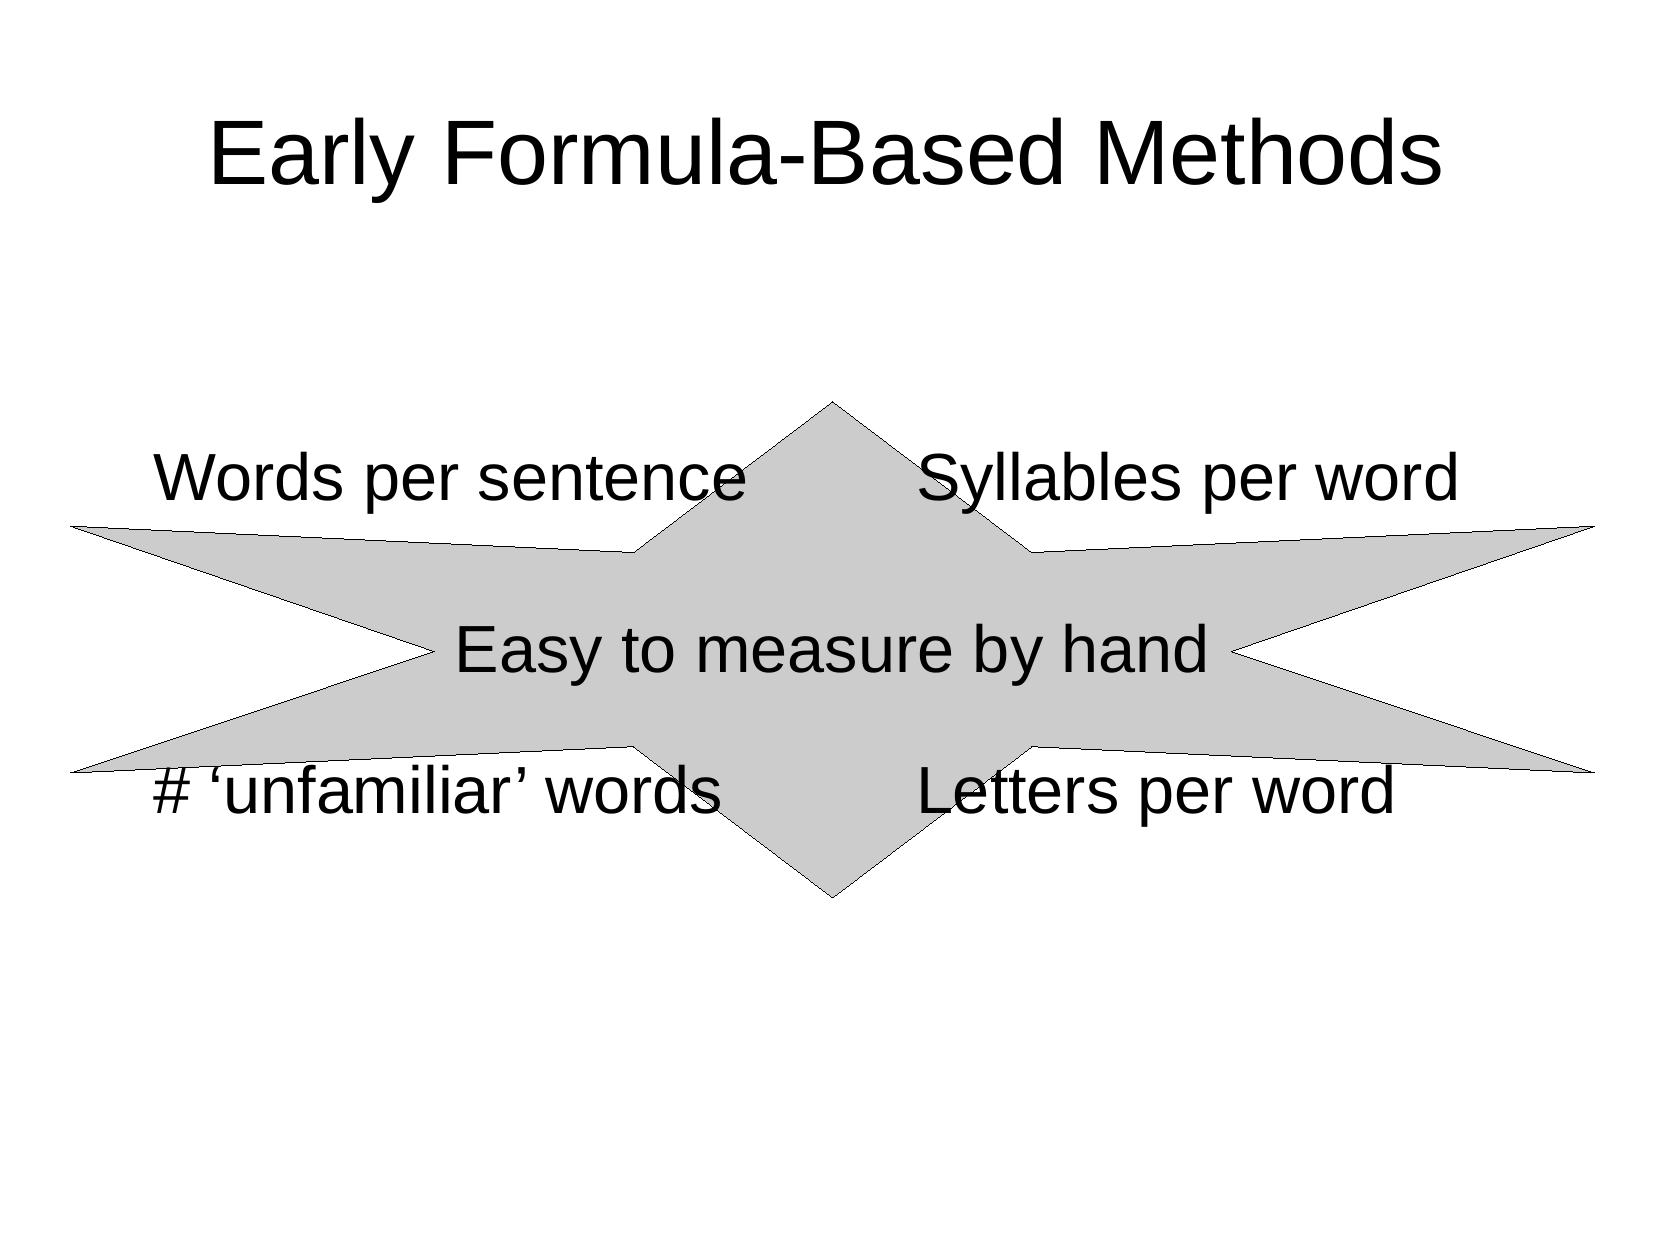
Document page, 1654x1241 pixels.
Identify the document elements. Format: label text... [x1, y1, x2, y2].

text_box Easy to measure by hand [809, 401, 845, 898]
list Words per sentence # ‘unfamiliar’ words [82, 290, 809, 1010]
list Syllables per word Letters per word [845, 290, 1572, 1010]
title Early Formula-Based Methods [82, 49, 1571, 257]
